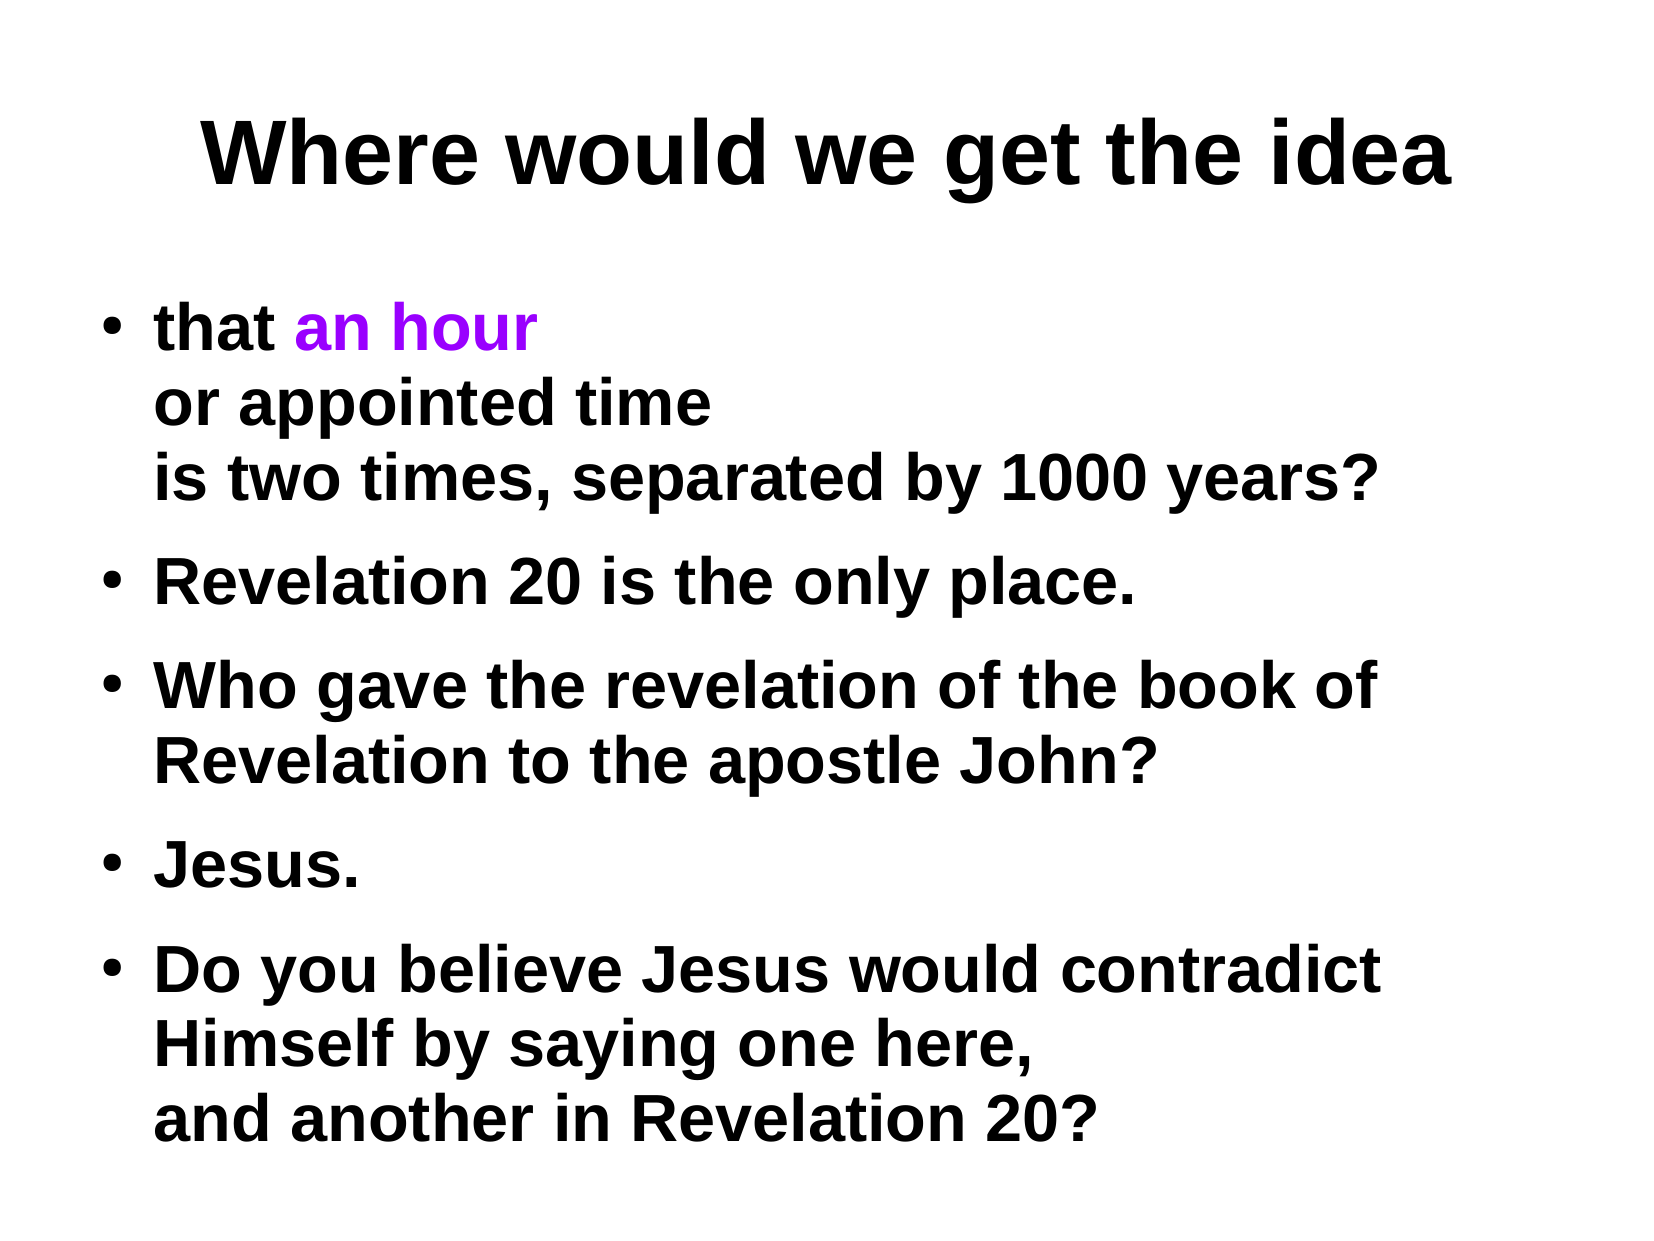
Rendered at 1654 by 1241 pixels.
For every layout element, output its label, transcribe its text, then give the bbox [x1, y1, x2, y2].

list that an hour or appointed time is two times, separated by 1000 years? Revelation 20 is the only place. Who gave the revelation of the book of Revelation to the apostle John? Jesus. Do you believe Jesus would contradict Himself by saying one here, and another in Revelation 20? [82, 290, 1571, 1157]
title Where would we get the idea [82, 49, 1571, 257]
